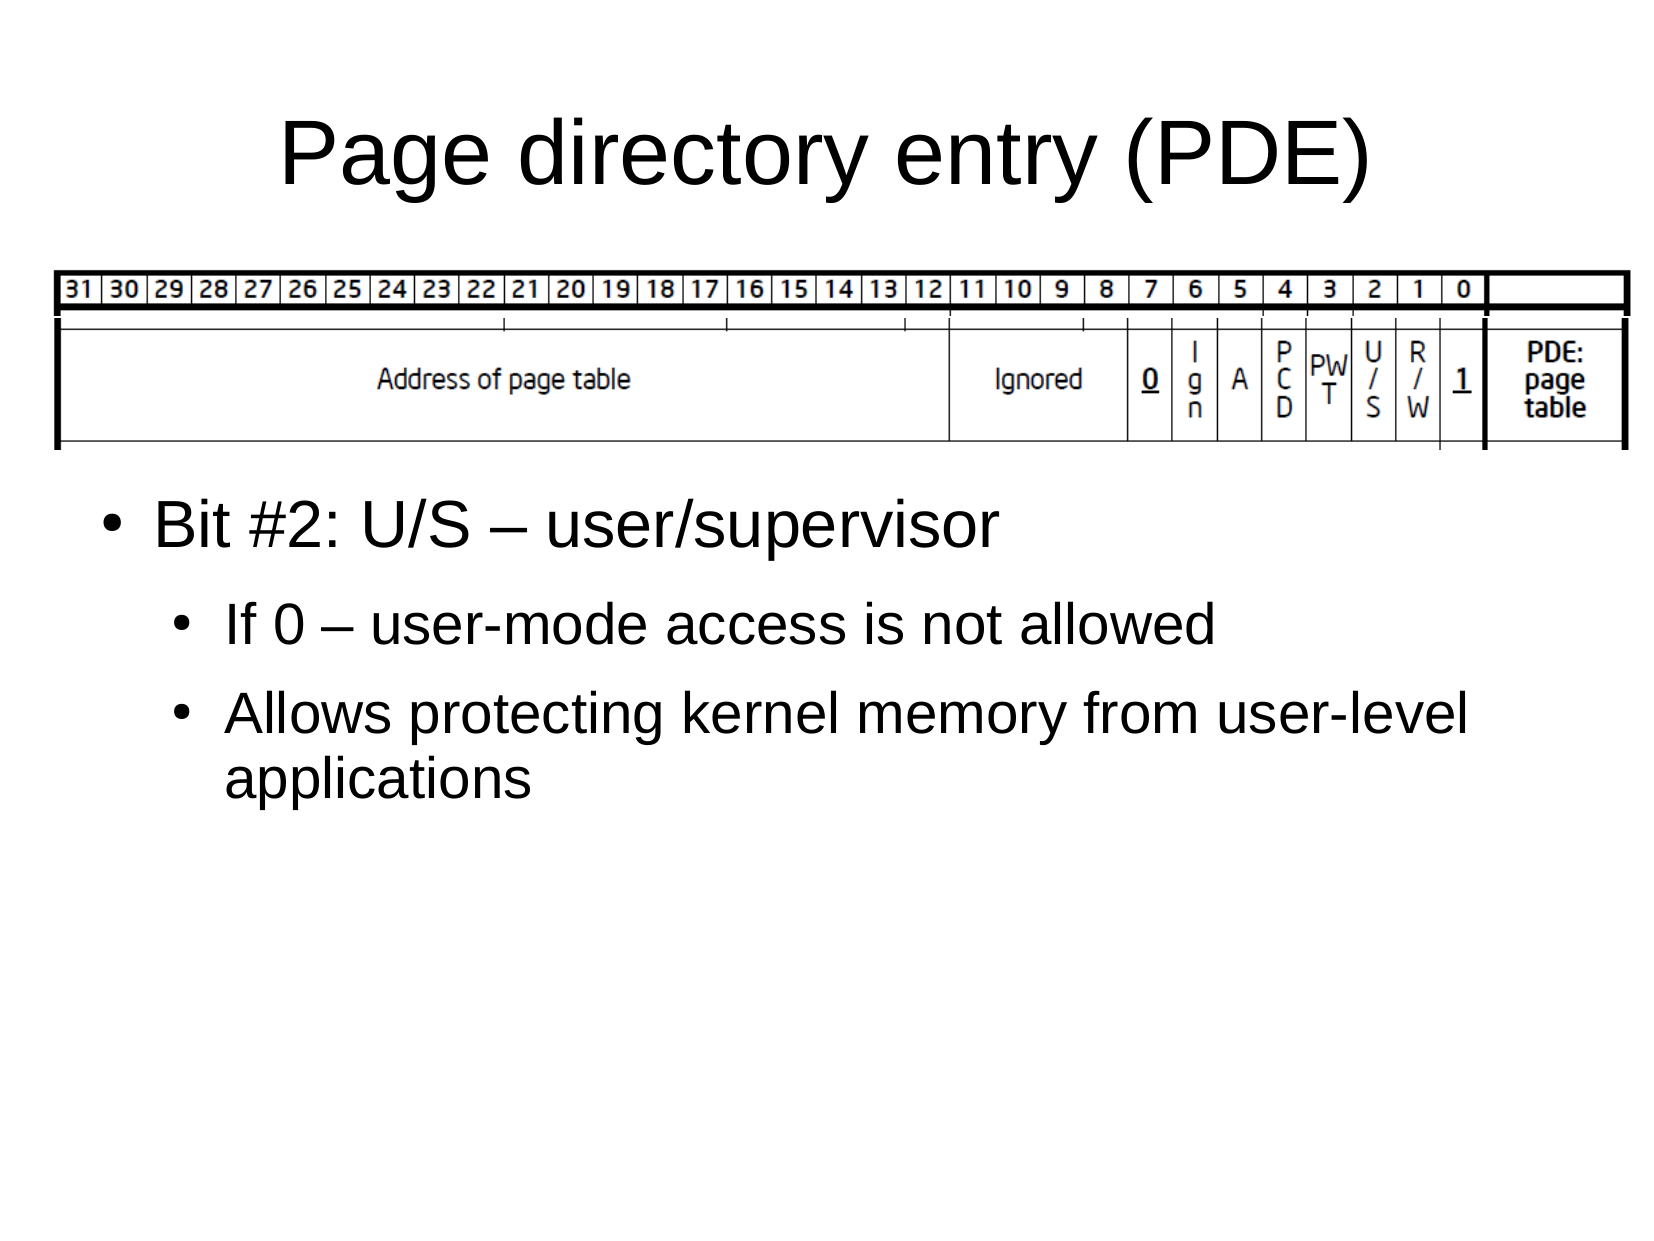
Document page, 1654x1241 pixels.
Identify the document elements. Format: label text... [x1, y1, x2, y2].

picture [37, 318, 1642, 451]
list Bit #2: U/S – user/supervisor If 0 – user-mode access is not allowed Allows protecting kernel memory from user-level applications [82, 487, 1571, 1088]
picture [42, 262, 1636, 316]
title Page directory entry (PDE) [82, 49, 1571, 257]
